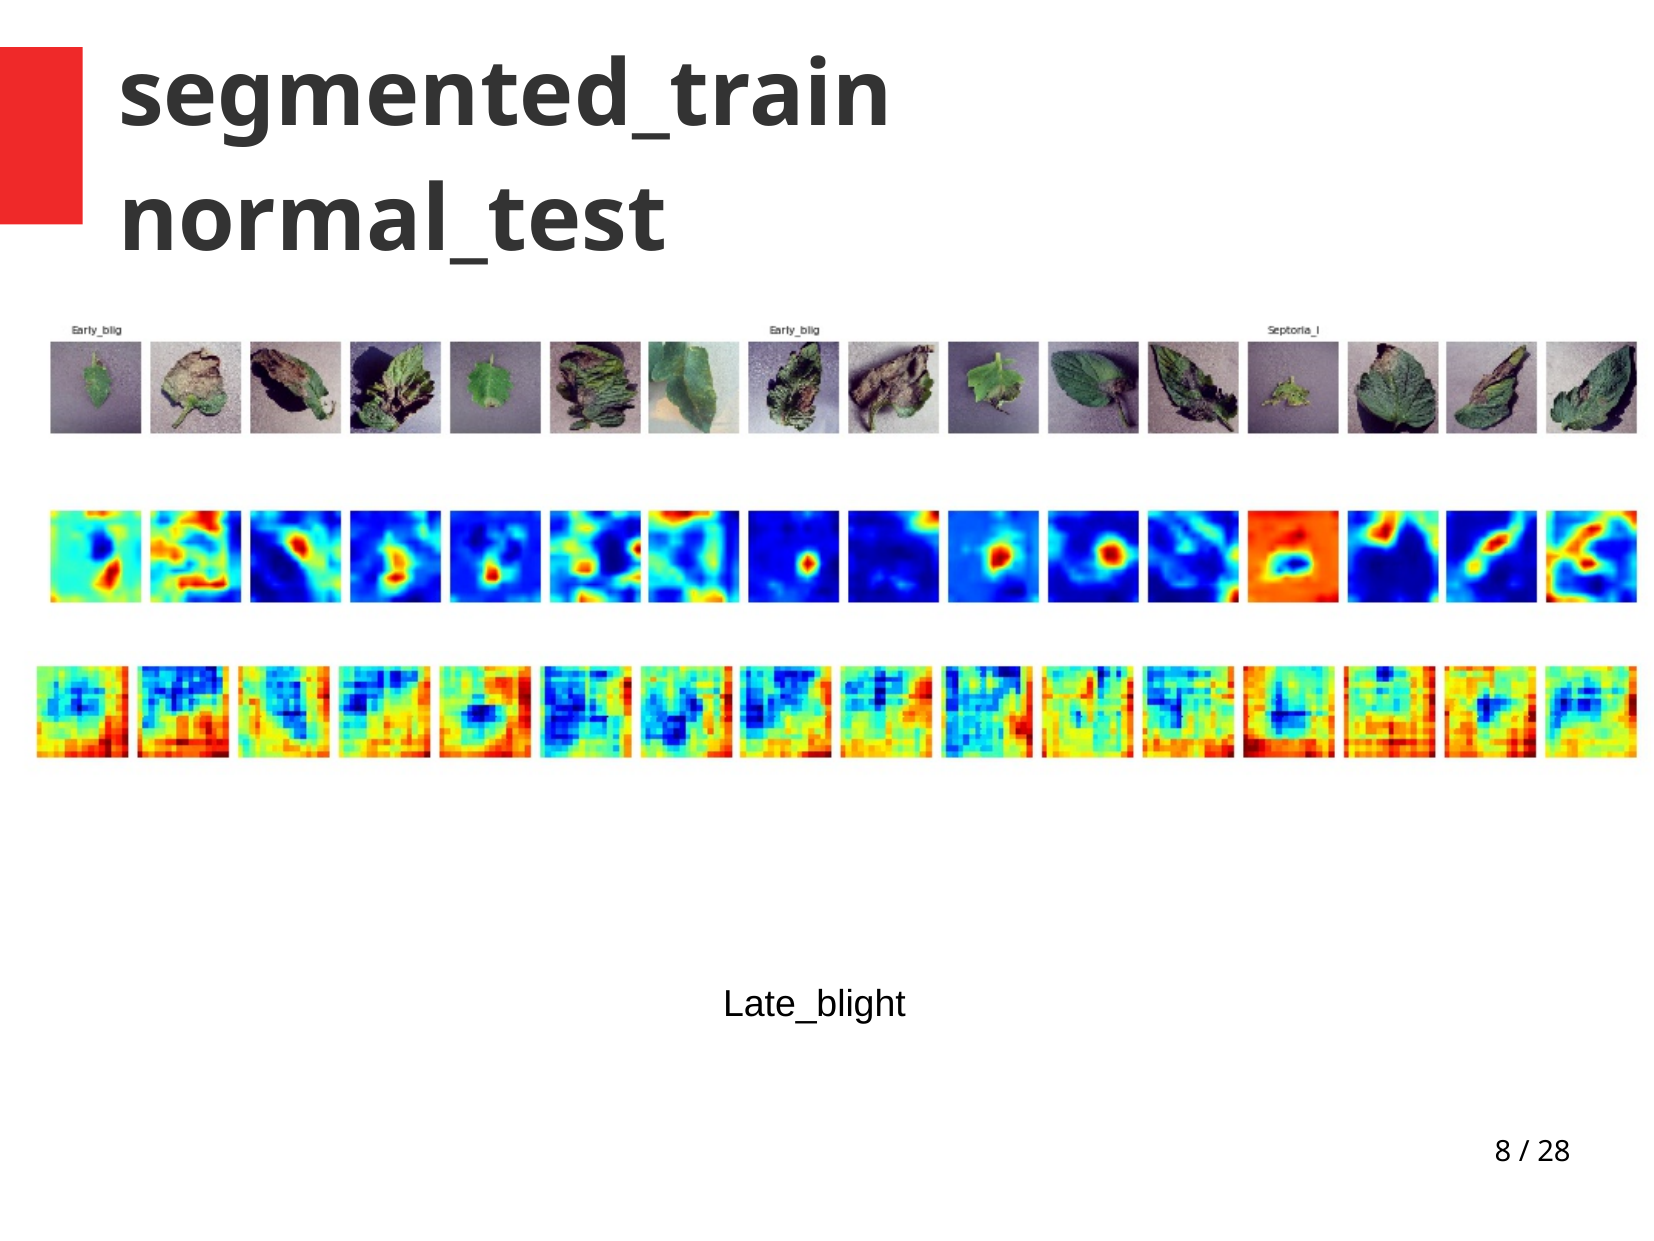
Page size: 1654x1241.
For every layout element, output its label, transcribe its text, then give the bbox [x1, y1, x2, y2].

text_box Late_blight [708, 975, 921, 1032]
picture [0, 494, 1654, 640]
picture [0, 314, 1654, 471]
title segmented_train normal_test [118, 45, 1571, 260]
picture [0, 651, 1654, 796]
